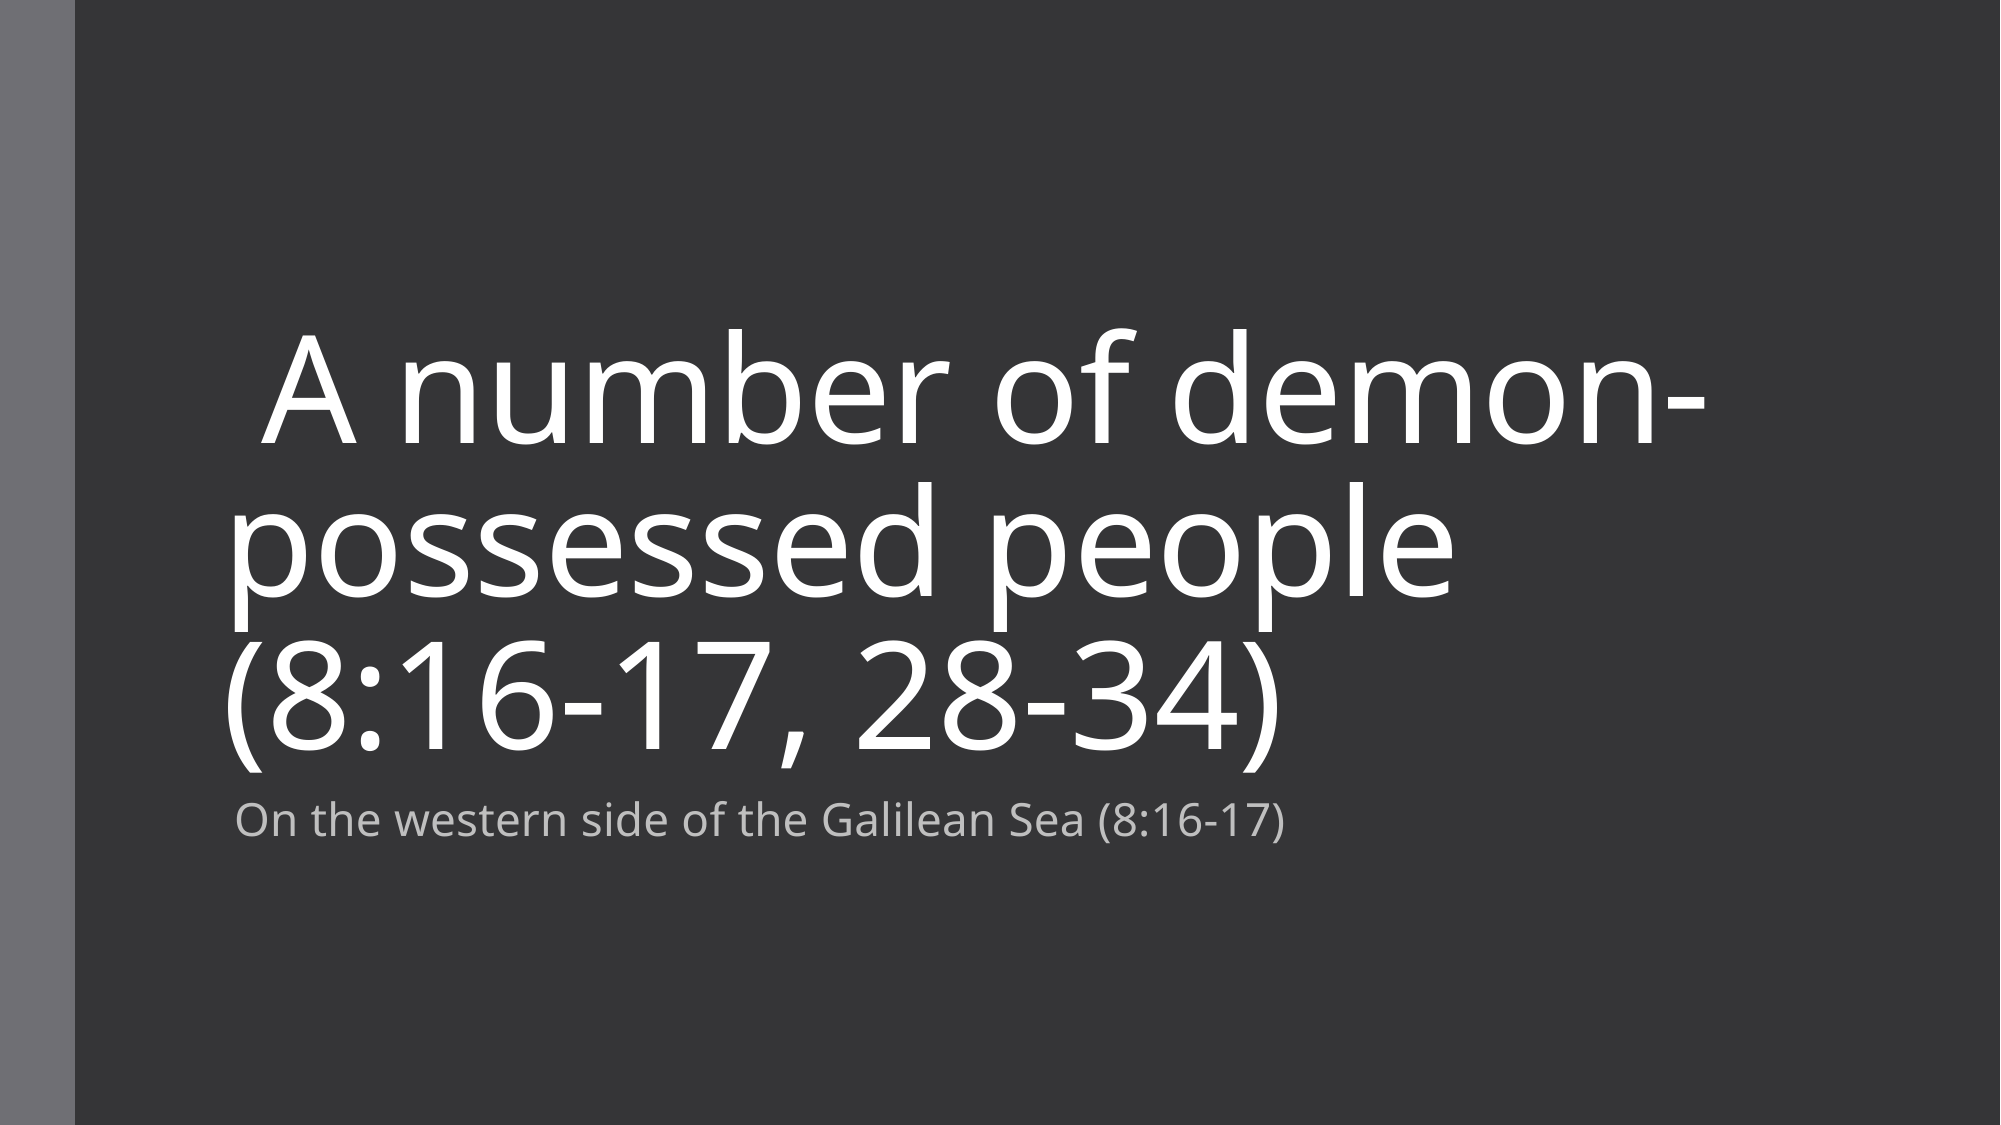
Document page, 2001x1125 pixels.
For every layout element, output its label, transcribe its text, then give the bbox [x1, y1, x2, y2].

subtitle On the western side of the Galilean Sea (8:16-17) [206, 787, 1752, 1066]
title A number of demon-possessed people (8:16-17, 28-34) [206, 124, 1752, 787]
